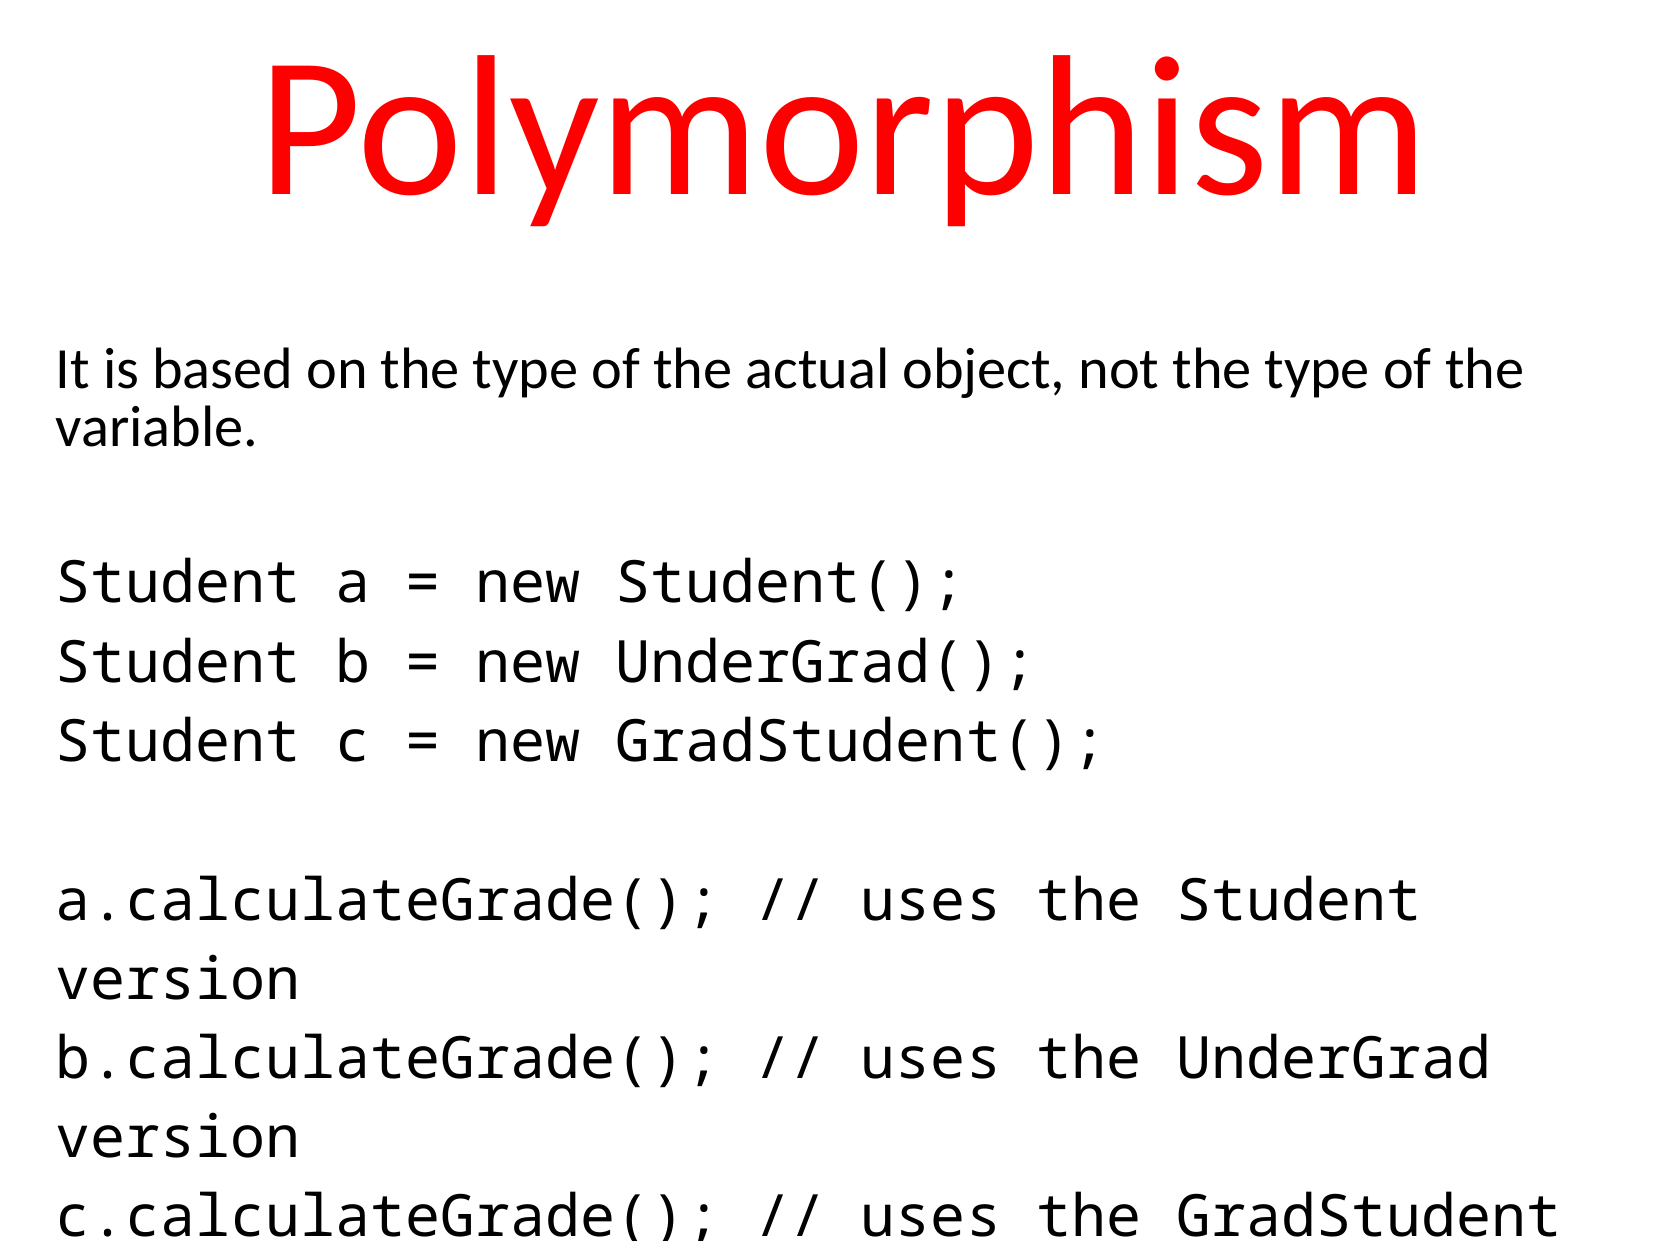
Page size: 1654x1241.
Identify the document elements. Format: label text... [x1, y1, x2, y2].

text_box It is based on the type of the actual object, not the type of the variable. Student a = new Student(); Student b = new UnderGrad(); Student c = new GradStudent(); a.calculateGrade(); // uses the Student version b.calculateGrade(); // uses the UnderGrad version c.calculateGrade(); // uses the GradStudent vers Even though the variables a, b, and c are of type student. [41, 337, 1654, 1241]
text_box Polymorphism [37, 37, 1651, 297]
